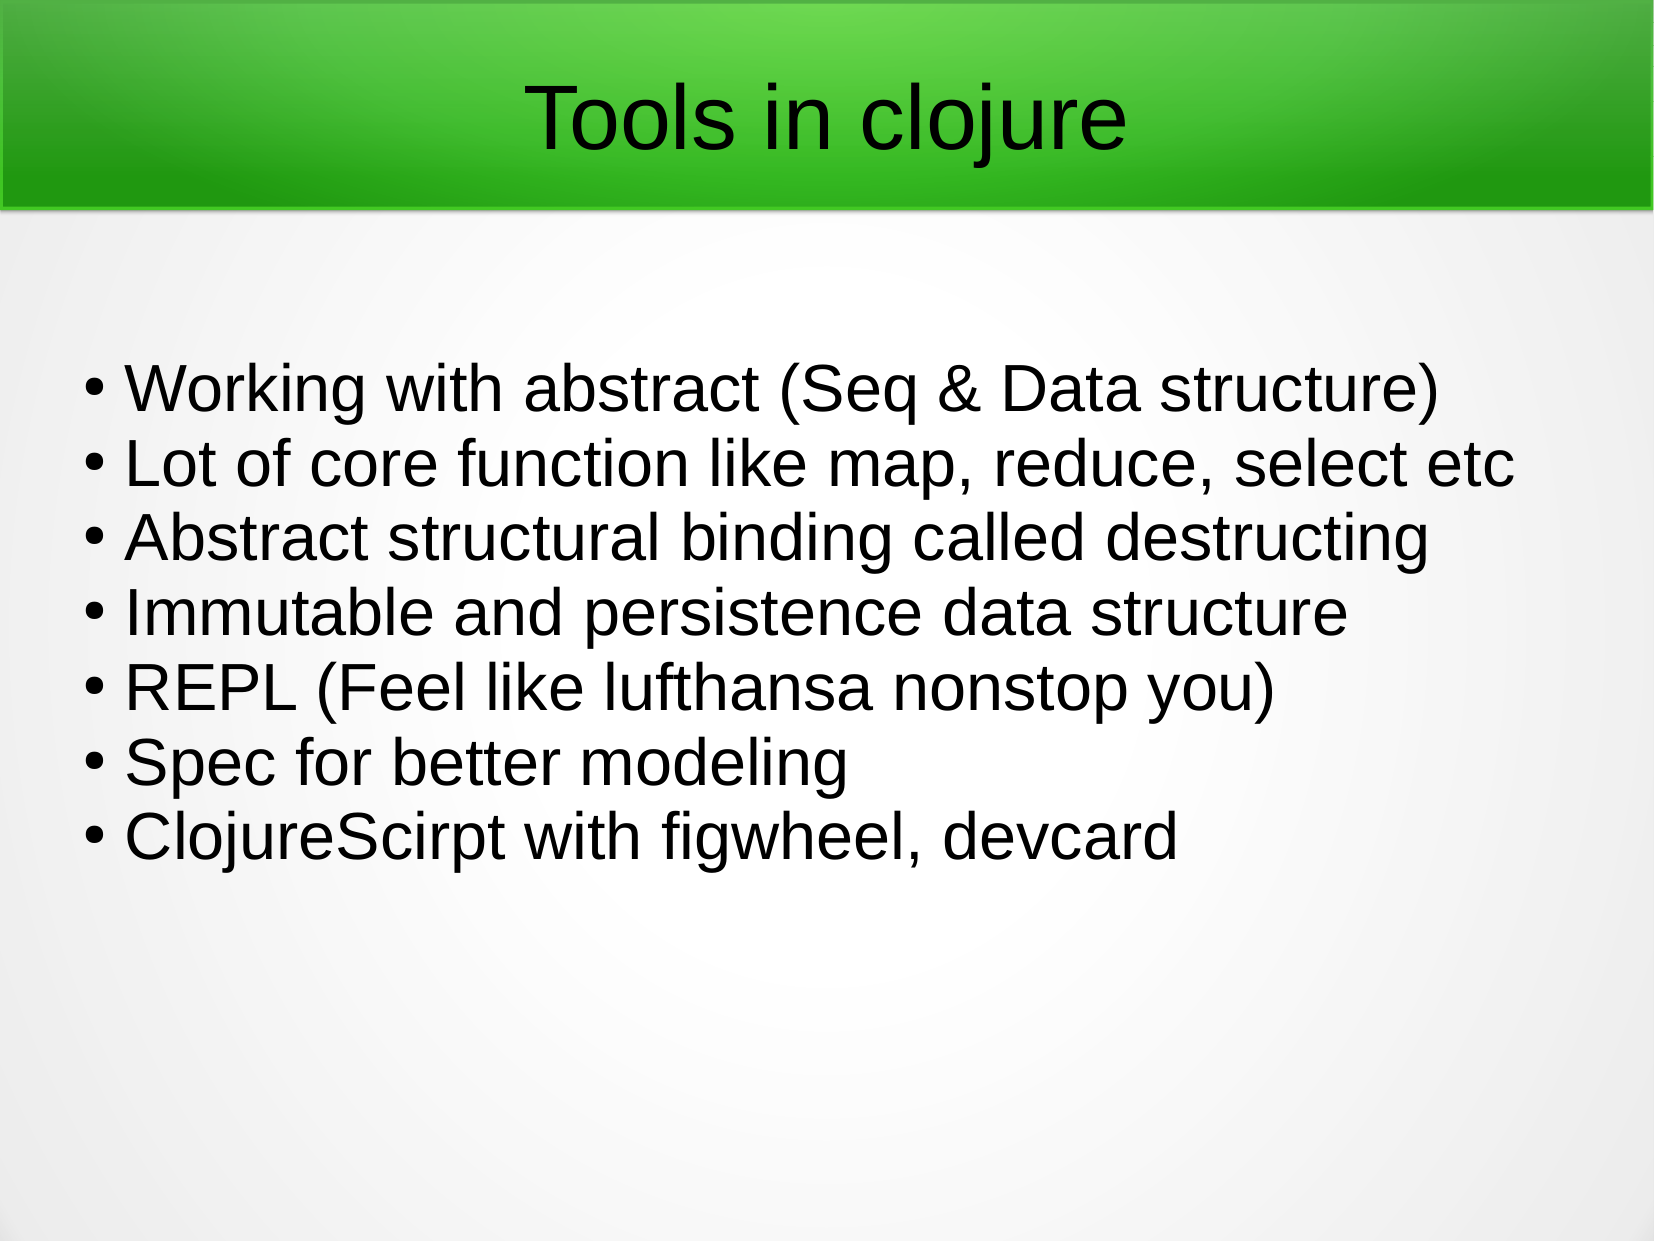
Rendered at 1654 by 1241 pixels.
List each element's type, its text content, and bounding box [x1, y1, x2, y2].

title Tools in clojure [82, 47, 1571, 189]
subtitle Working with abstract (Seq & Data structure) Lot of core function like map, reduce, select etc Abstract structural binding called destructing Immutable and persistence data structure REPL (Feel like lufthansa nonstop you) Spec for better modeling ClojureScirpt with figwheel, devcard [82, 290, 1571, 1010]
